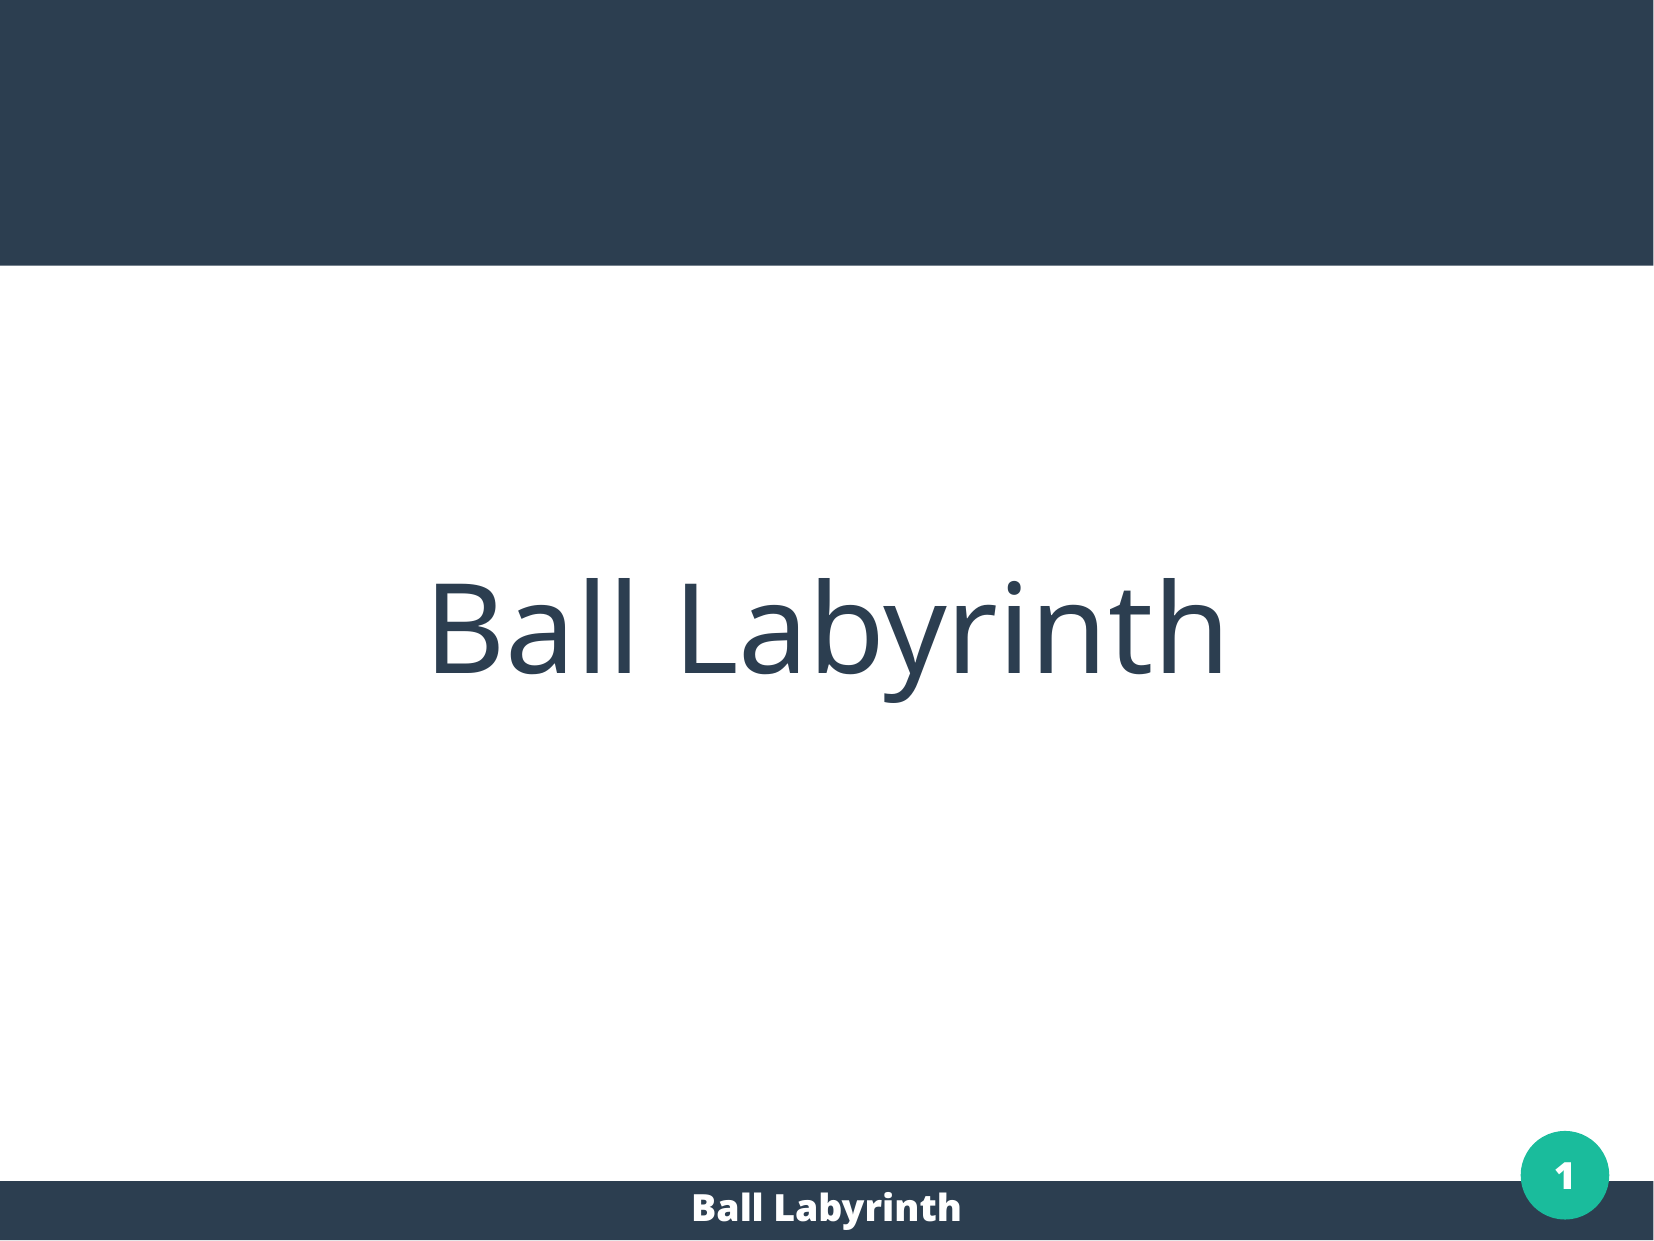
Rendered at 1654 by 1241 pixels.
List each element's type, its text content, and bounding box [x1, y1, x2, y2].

subtitle Ball Labyrinth [60, 260, 1596, 991]
